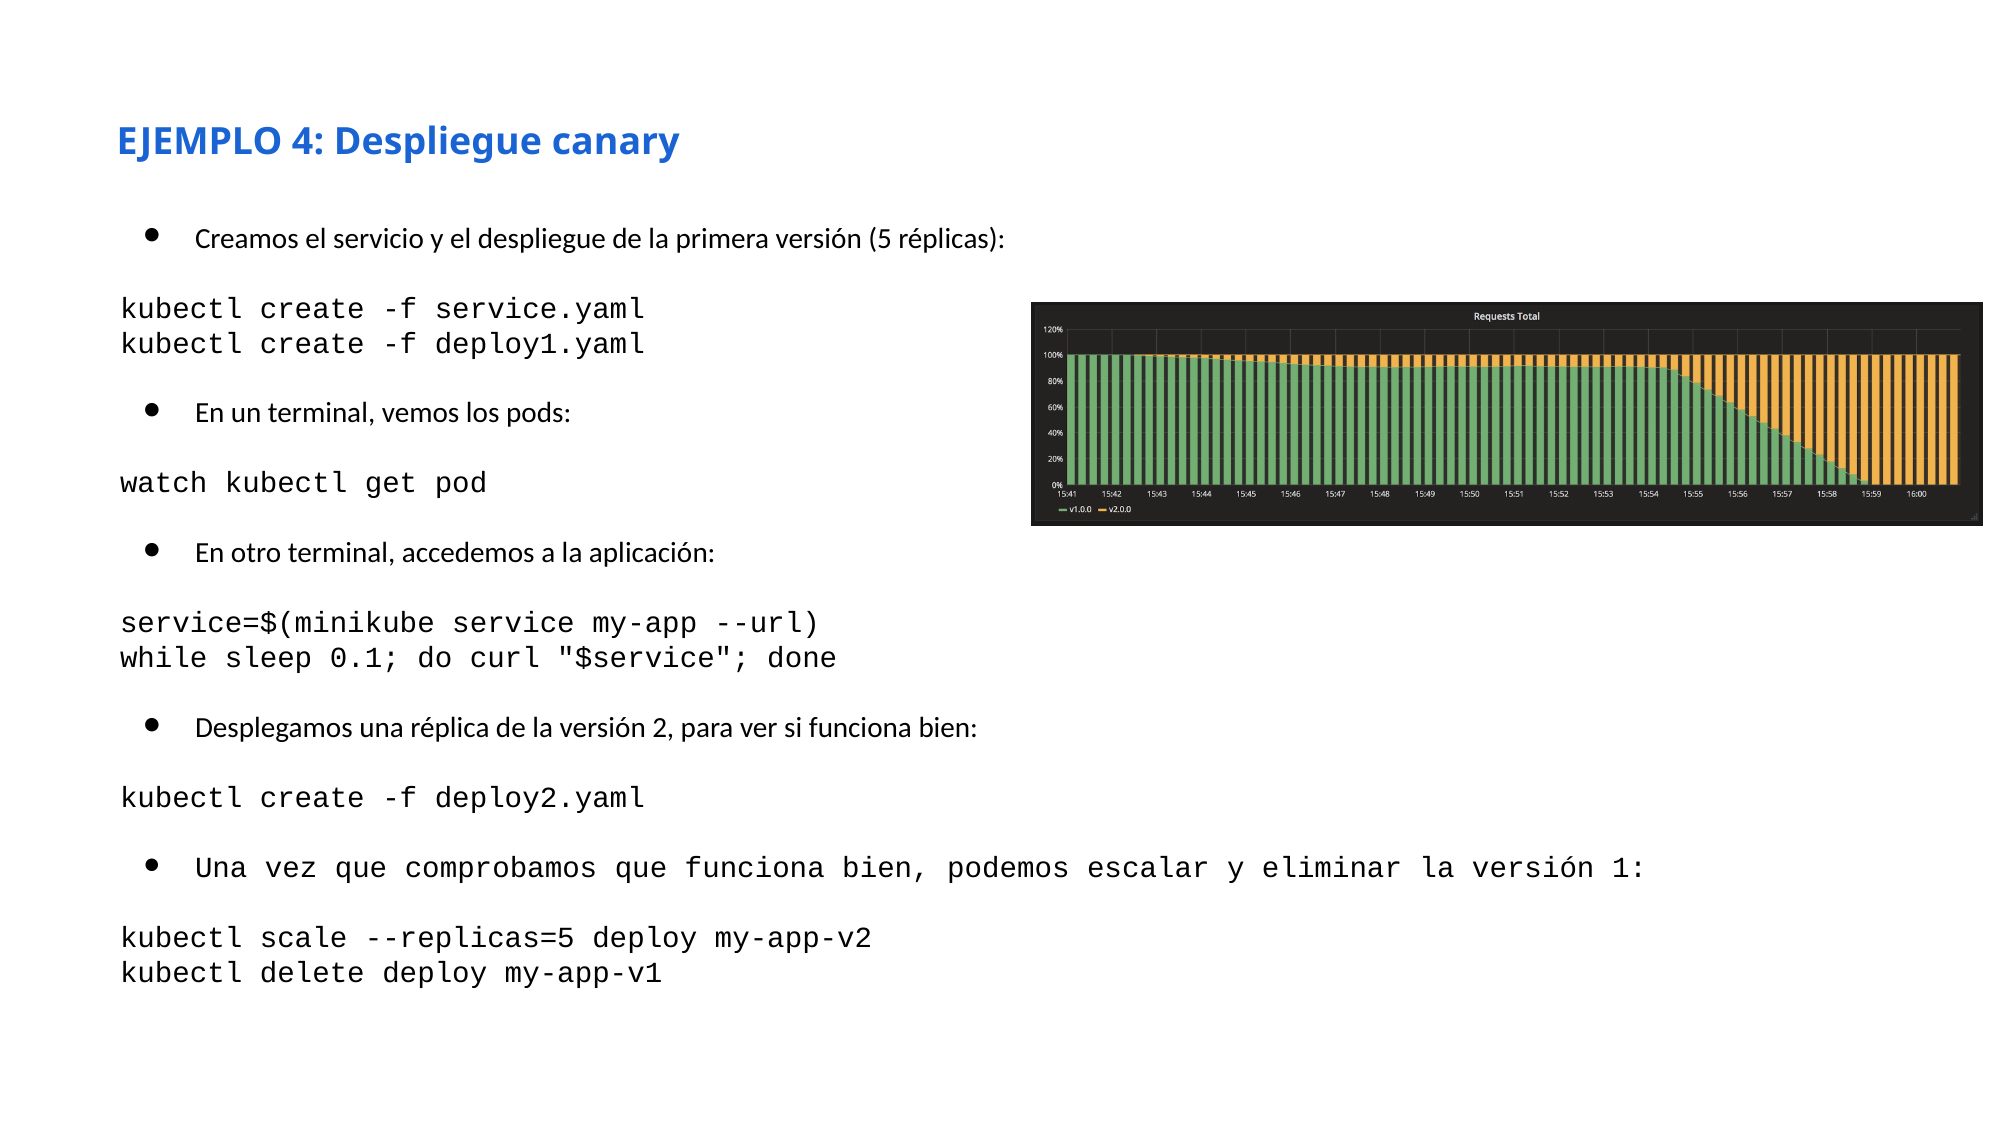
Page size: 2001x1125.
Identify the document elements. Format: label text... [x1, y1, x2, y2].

text_box EJEMPLO 4: Despliegue canary [101, 110, 804, 170]
text_box Creamos el servicio y el despliegue de la primera versión (5 réplicas): kubectl create -f service.yaml kubectl create -f deploy1.yaml En un terminal, vemos los pods: watch kubectl get pod En otro terminal, accedemos a la aplicación: service=$(minikube service my-app --url) while sleep 0.1; do curl "$service"; done Desplegamos una réplica de la versión 2, para ver si funciona bien: kubectl create -f deploy2.yaml Una vez que comprobamos que funciona bien, podemos escalar y eliminar la versión 1: kubectl scale --replicas=5 deploy my-app-v2 kubectl delete deploy my-app-v1 [105, 203, 1910, 991]
picture [1031, 302, 1983, 526]
